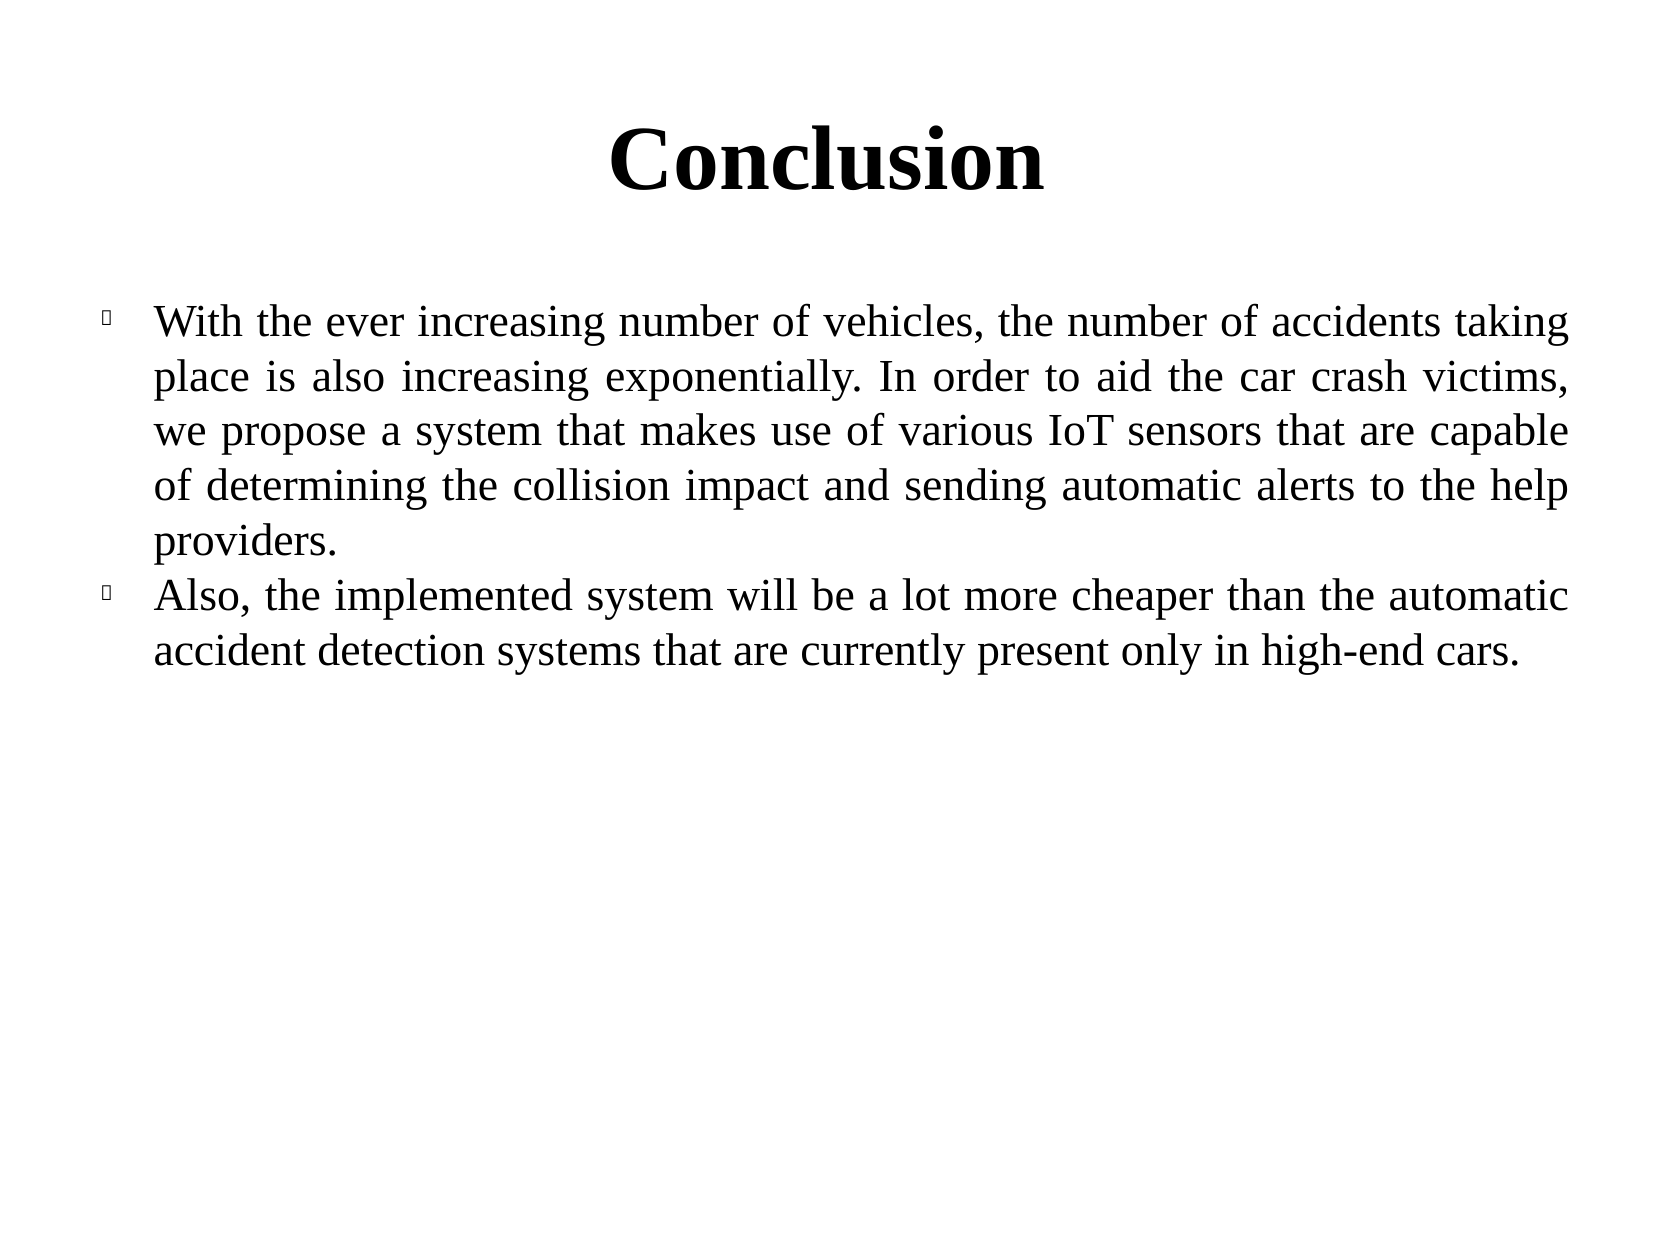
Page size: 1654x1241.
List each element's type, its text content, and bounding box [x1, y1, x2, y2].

text_box Conclusion [82, 49, 1571, 257]
text_box With the ever increasing number of vehicles, the number of accidents taking place is also increasing exponentially. In order to aid the car crash victims, we propose a system that makes use of various IoT sensors that are capable of determining the collision impact and sending automatic alerts to the help providers. Also, the implemented system will be a lot more cheaper than the automatic accident detection systems that are currently present only in high-end cars. [82, 290, 1571, 1010]
